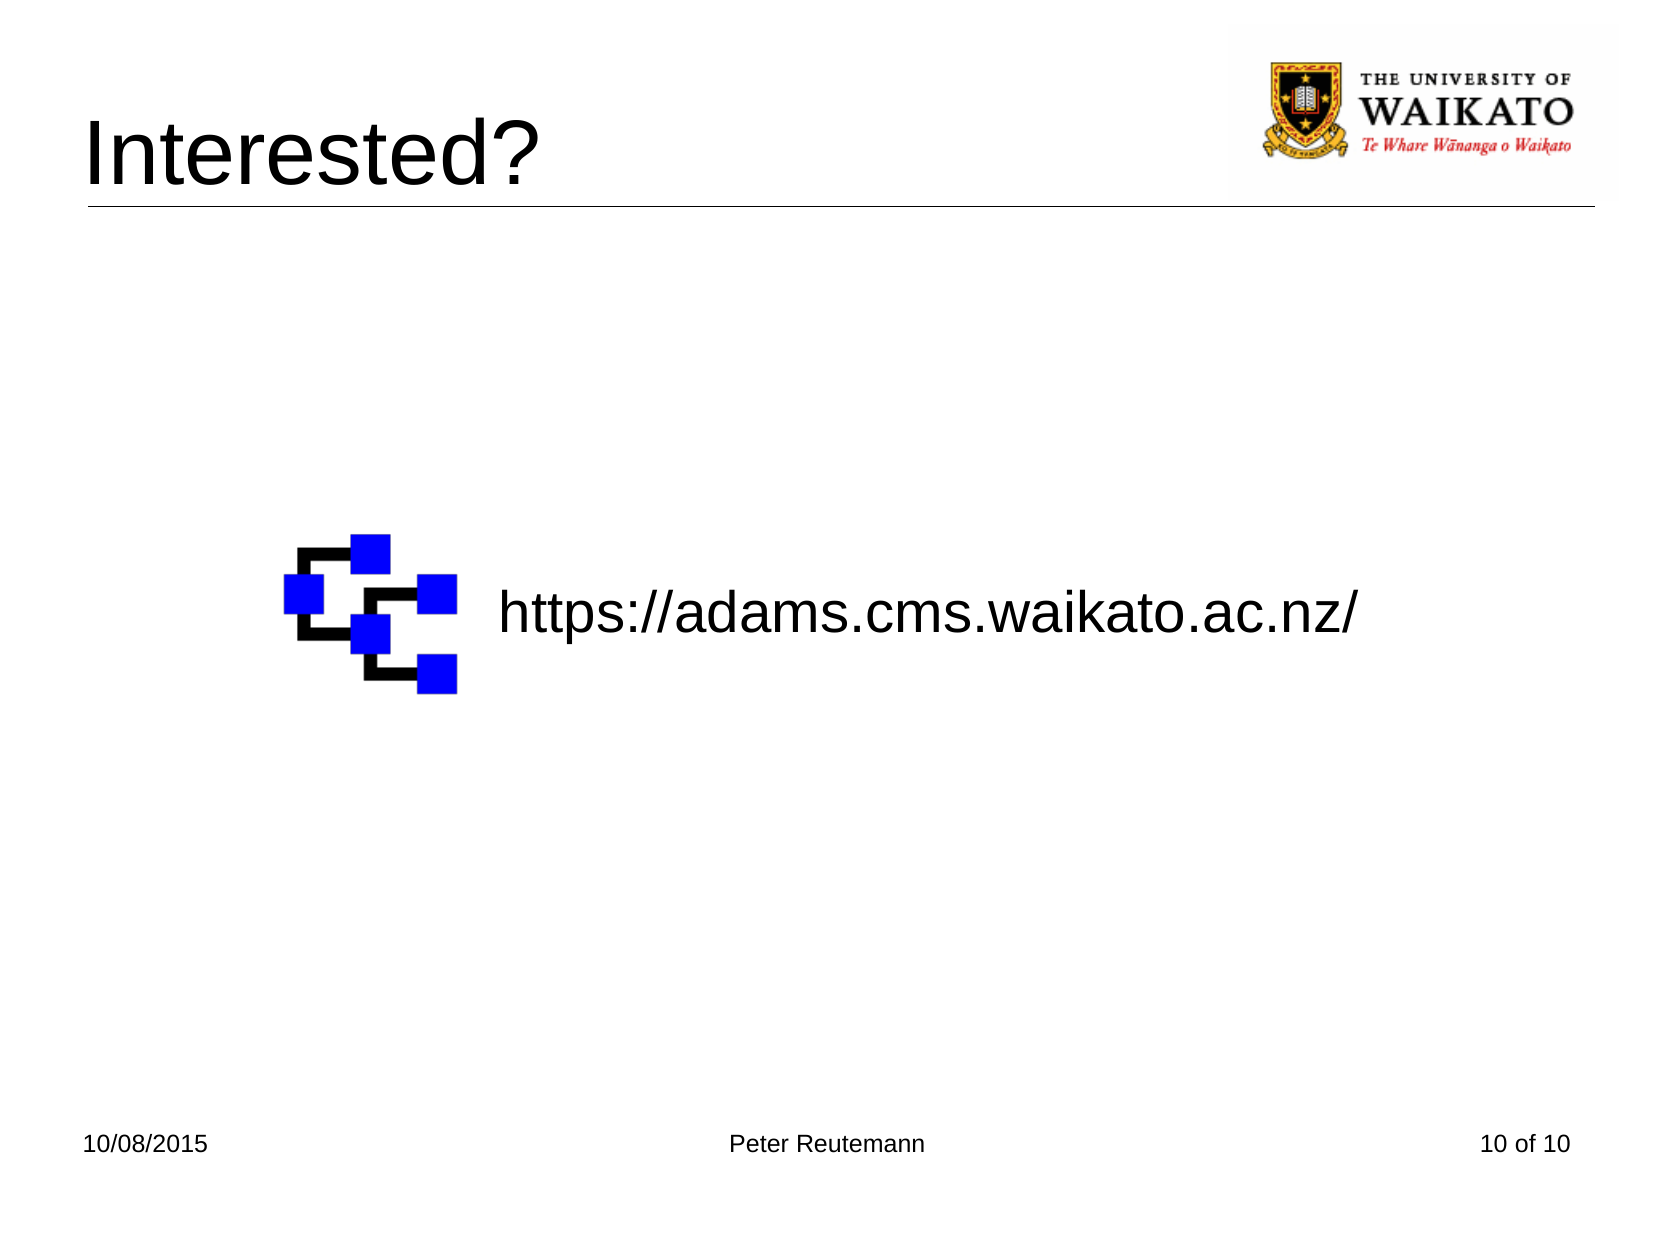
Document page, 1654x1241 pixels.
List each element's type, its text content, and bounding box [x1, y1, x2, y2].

picture [1228, 24, 1619, 201]
picture [271, 508, 484, 721]
title Interested? [82, 49, 1571, 257]
text_box https://adams.cms.waikato.ac.nz/ [484, 572, 1418, 653]
